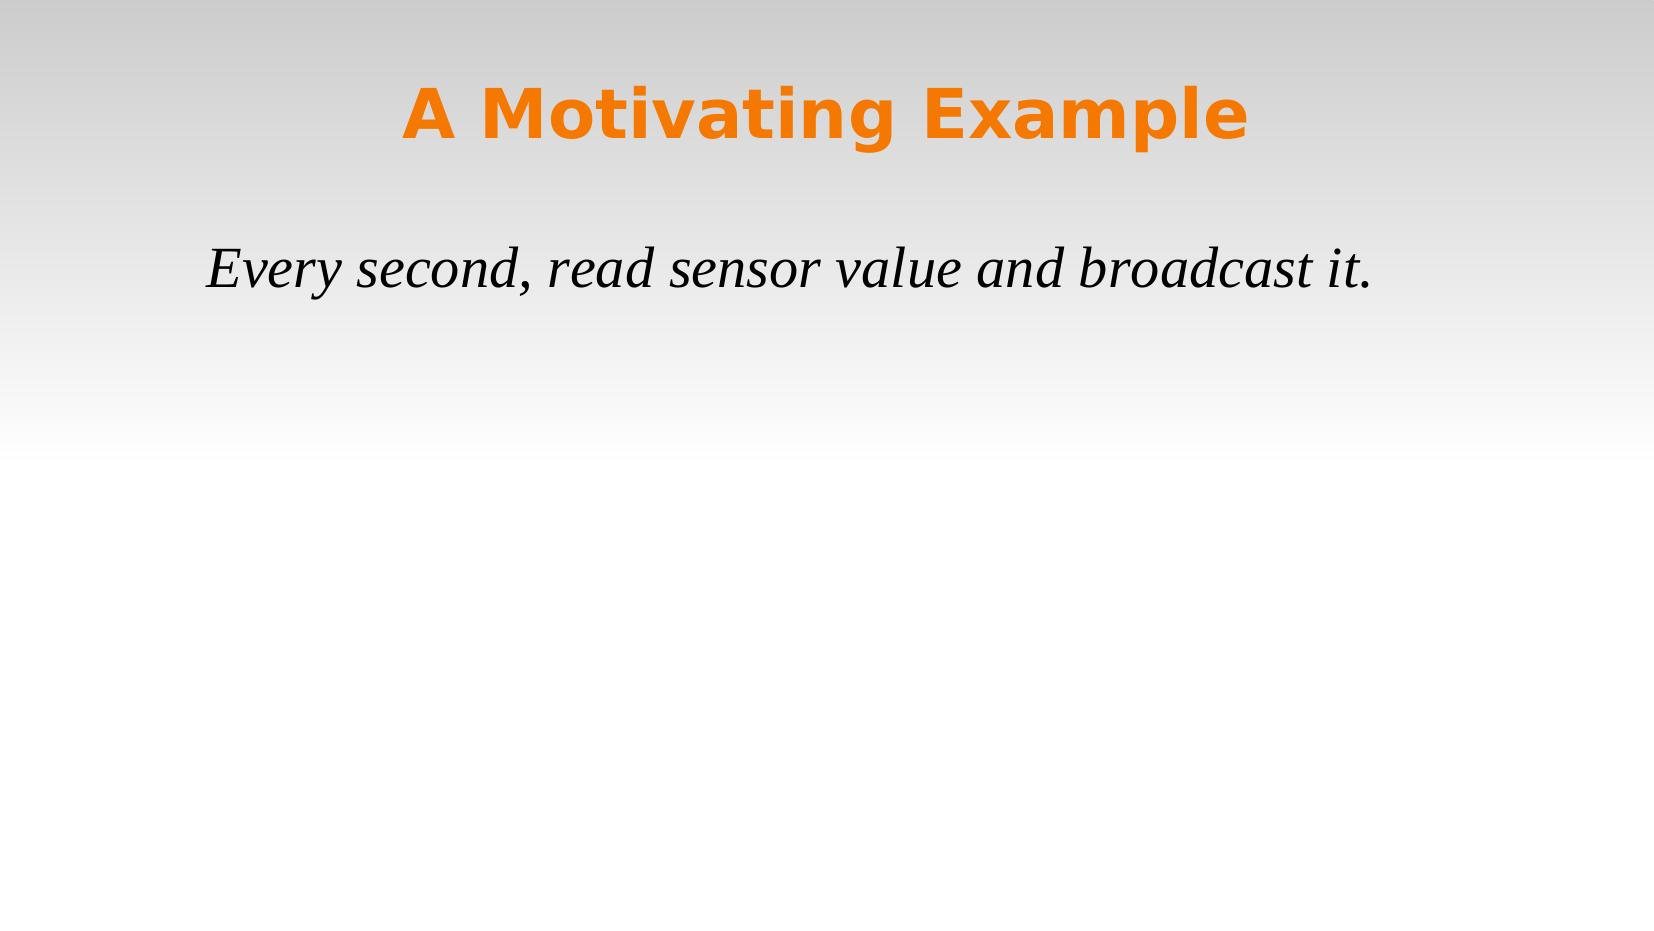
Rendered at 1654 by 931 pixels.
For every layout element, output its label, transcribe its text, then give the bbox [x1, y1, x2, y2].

title A Motivating Example [82, 37, 1571, 193]
list Every second, read sensor value and broadcast it. [82, 235, 1538, 314]
